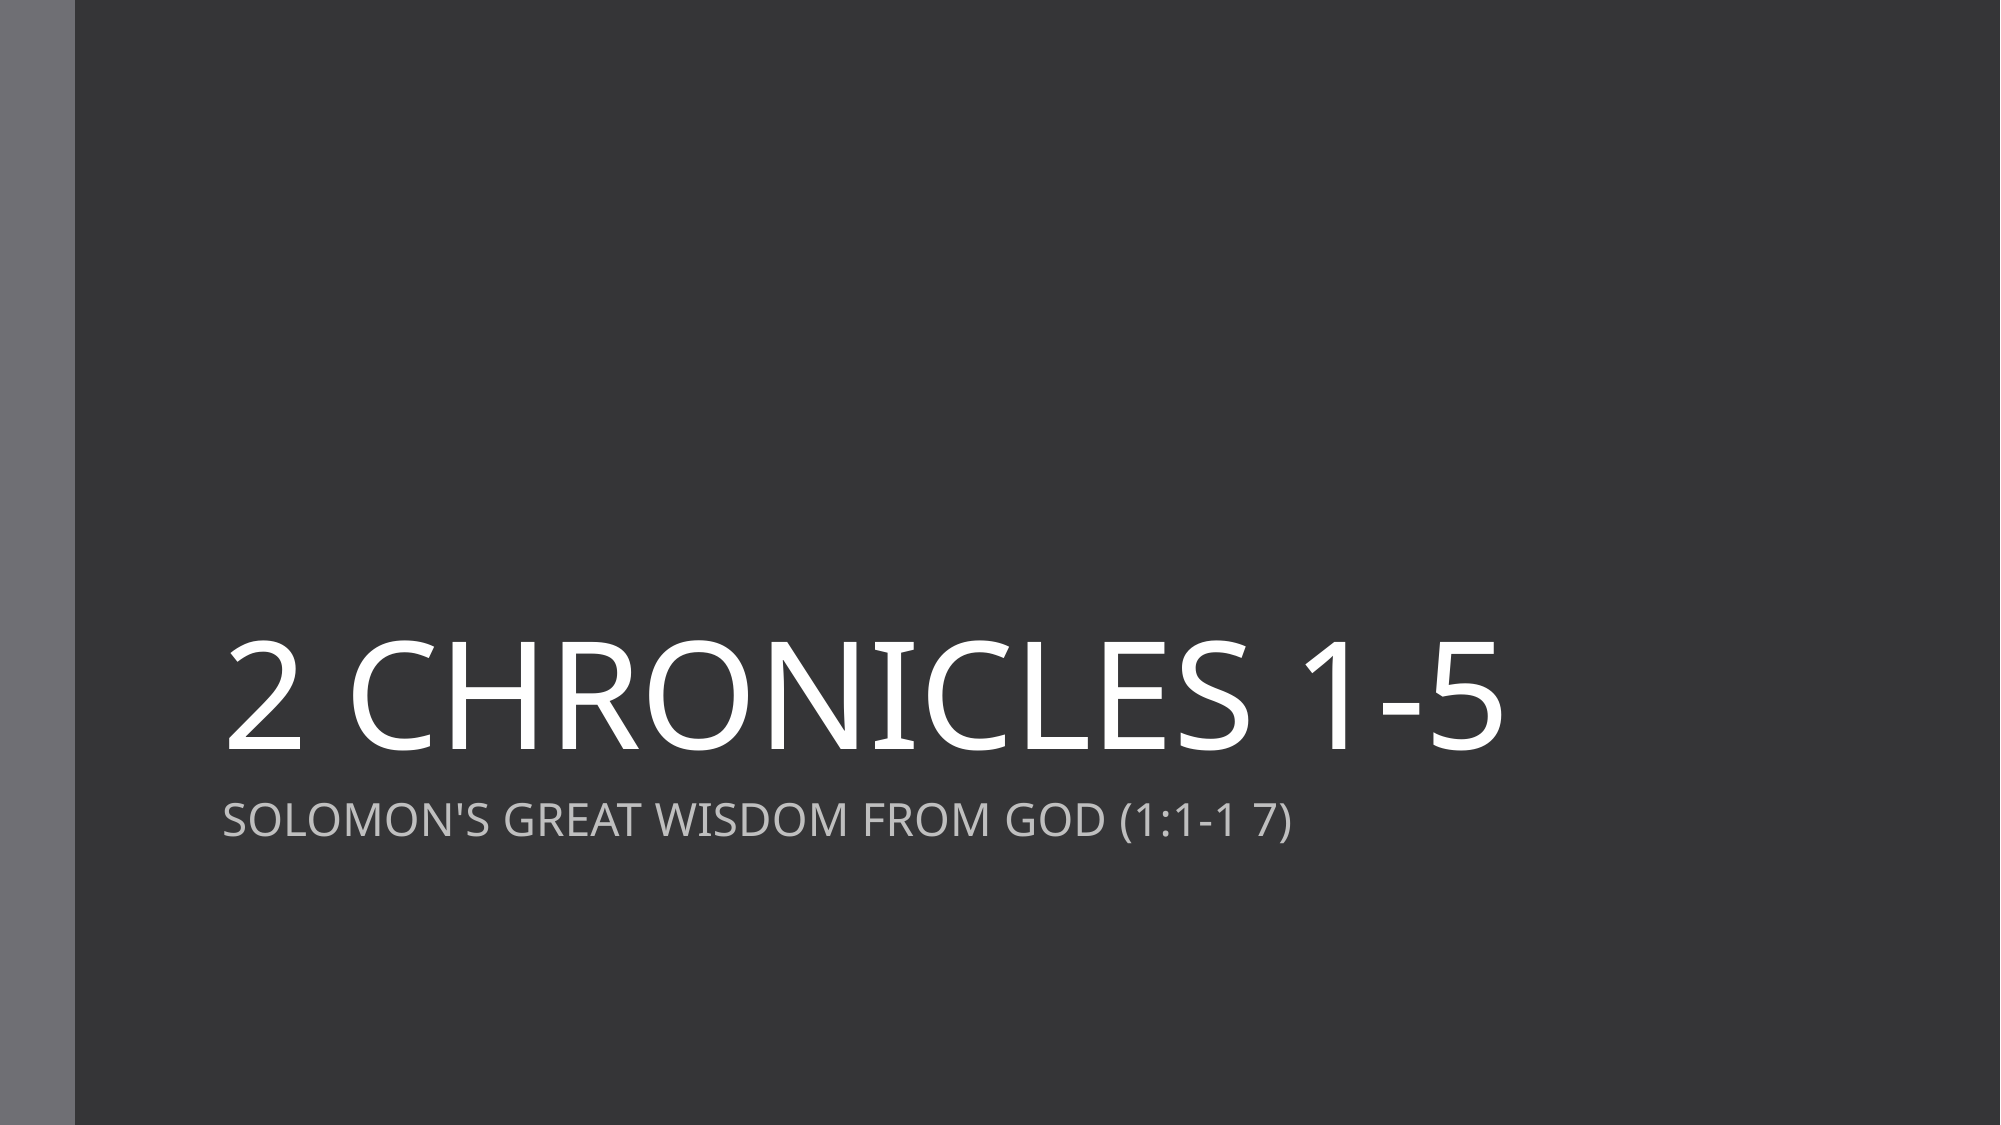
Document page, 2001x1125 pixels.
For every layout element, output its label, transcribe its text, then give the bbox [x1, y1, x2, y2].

subtitle SOLOMON'S GREAT WISDOM FROM GOD (1:1-1 7) [206, 787, 1752, 1066]
title 2 CHRONICLES 1-5 [206, 124, 1752, 787]
